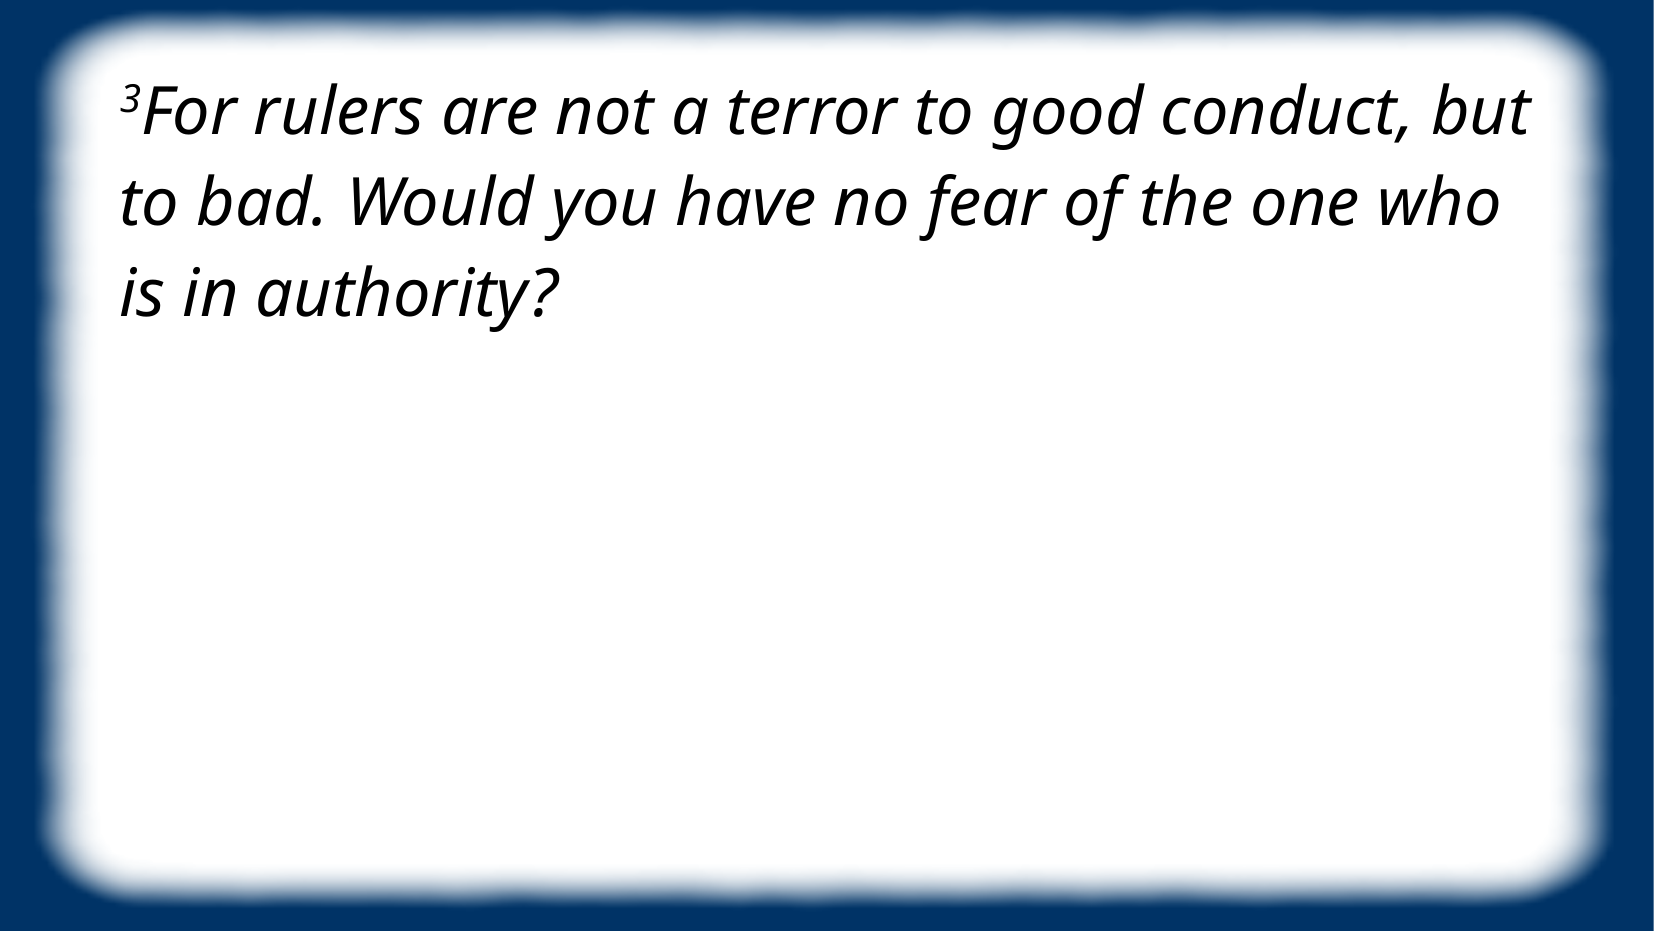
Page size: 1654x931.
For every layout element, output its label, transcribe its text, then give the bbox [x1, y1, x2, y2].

text_box 3For rulers are not a terror to good conduct, but to bad. Would you have no fear of the one who is in authority? [105, 55, 1561, 346]
picture [0, 0, 1654, 931]
